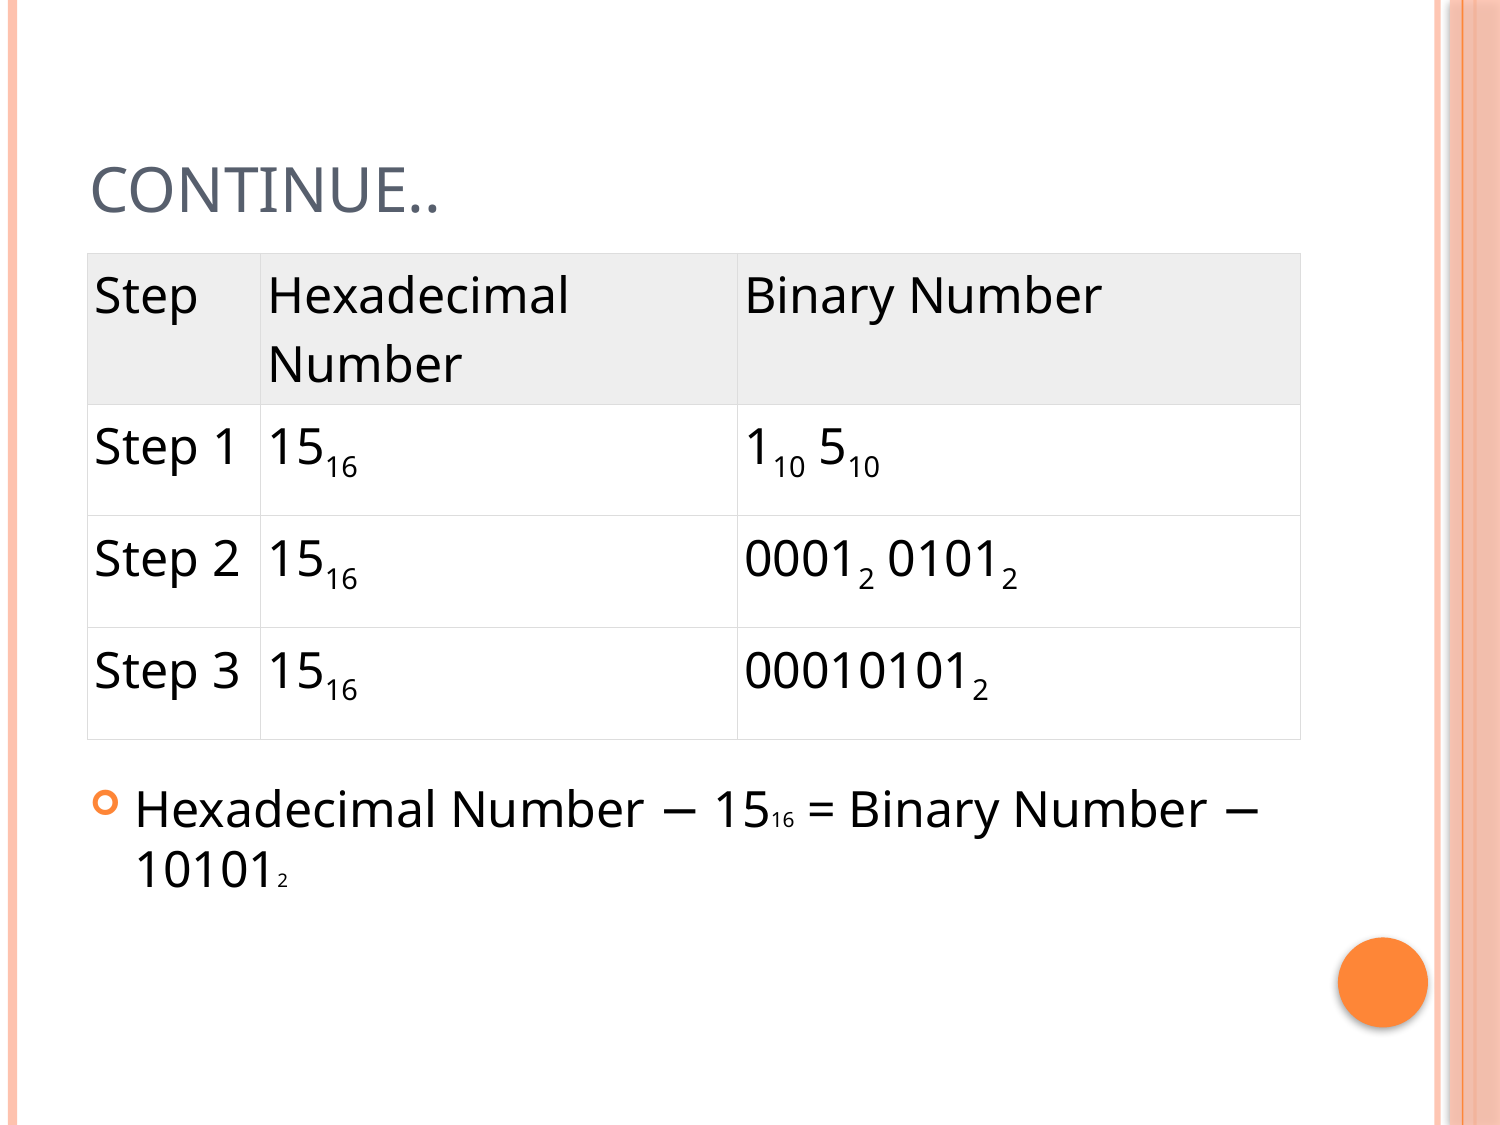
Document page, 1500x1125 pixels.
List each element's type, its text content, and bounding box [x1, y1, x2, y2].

list Hexadecimal Number − 1516 = Binary Number − 101012 [75, 262, 1300, 1062]
table_cell Step 1 [88, 405, 260, 515]
table_cell 1516 [261, 628, 737, 739]
table_cell 1516 [261, 516, 737, 627]
table_header Hexadecimal Number [261, 254, 737, 404]
table_cell 00012 01012 [738, 516, 1300, 627]
table_header Step [88, 254, 260, 404]
table_header Binary Number [738, 254, 1300, 404]
title Continue.. [75, 45, 1300, 233]
table_cell 110 510 [738, 405, 1300, 515]
table_cell Step 2 [88, 516, 260, 627]
table_cell 000101012 [738, 628, 1300, 739]
table_cell Step 3 [88, 628, 260, 739]
table_cell 1516 [261, 405, 737, 515]
